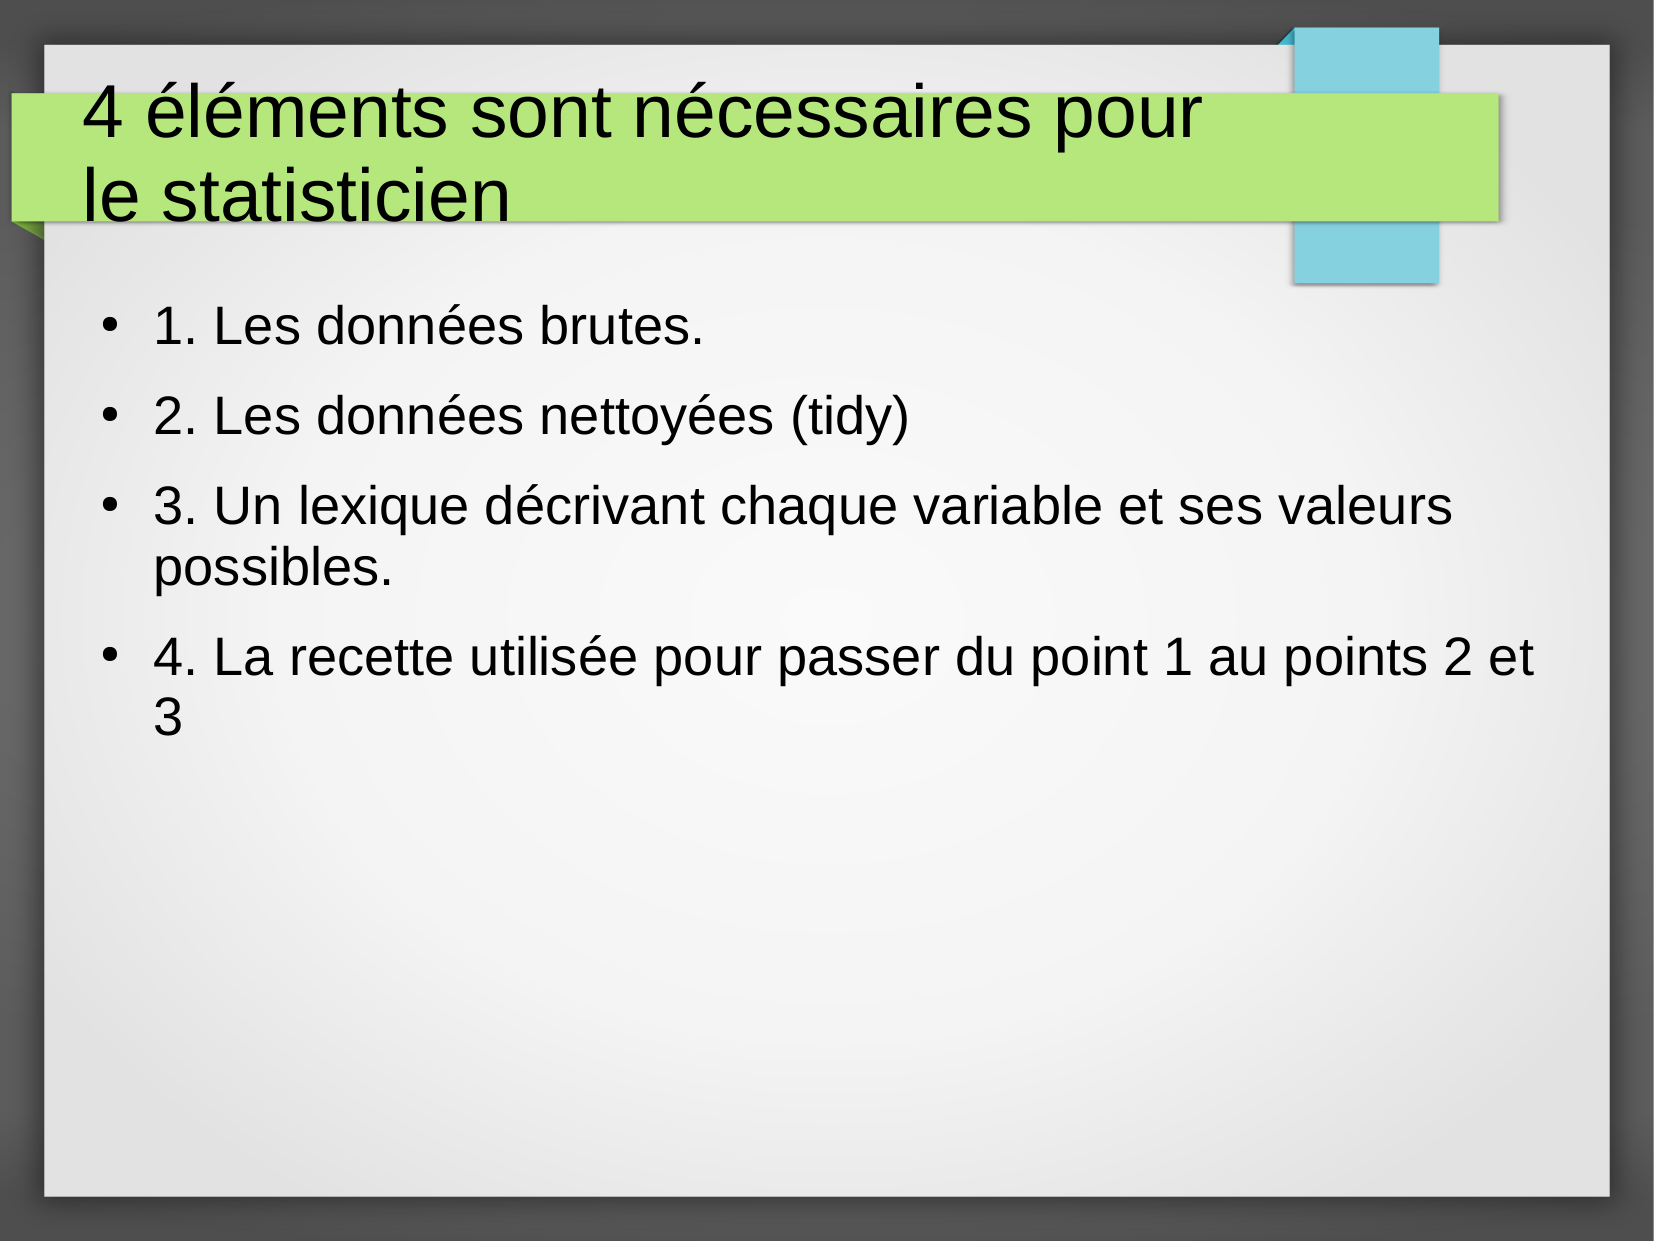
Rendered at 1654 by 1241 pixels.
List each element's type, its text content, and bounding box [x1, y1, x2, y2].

title 4 éléments sont nécessaires pour le statisticien [82, 69, 1264, 238]
picture [0, 0, 1654, 1241]
list 1. Les données brutes. 2. Les données nettoyées (tidy) 3. Un lexique décrivant chaque variable et ses valeurs possibles. 4. La recette utilisée pour passer du point 1 au points 2 et 3 [82, 295, 1571, 1015]
